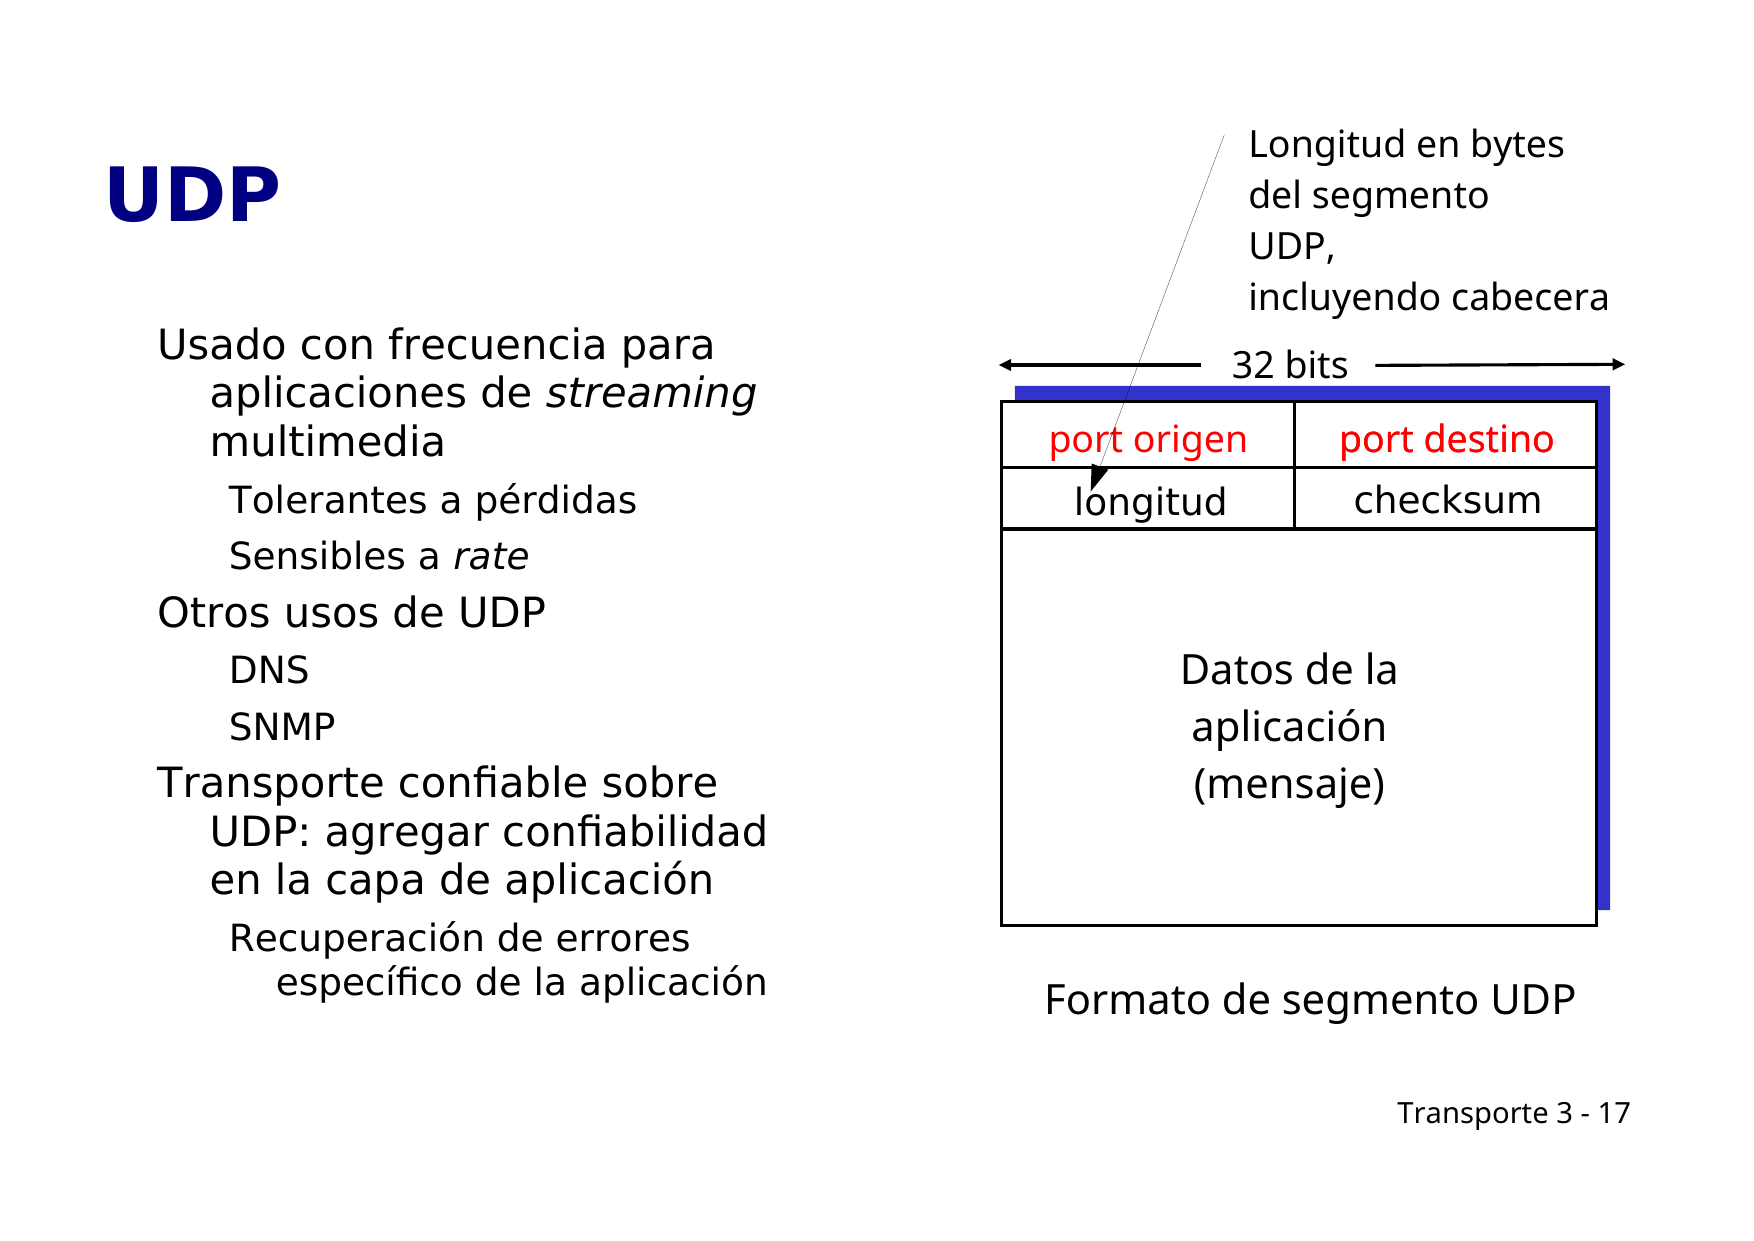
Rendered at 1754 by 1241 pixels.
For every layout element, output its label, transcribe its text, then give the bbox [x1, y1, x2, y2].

text_box checksum [1338, 471, 1555, 530]
text_box [1296, 469, 1338, 527]
list Usado con frecuencia para aplicaciones de streaming multimedia Tolerantes a pérdidas Sensibles a rate Otros usos de UDP DNS SNMP Transporte confiable sobre UDP: agregar confiabilidad en la capa de aplicación Recuperación de errores específico de la aplicación [154, 320, 833, 1082]
text_box [1107, 469, 1293, 527]
text_box port origen [1033, 405, 1122, 466]
text_box longitud [1059, 473, 1240, 532]
title UDP [88, 87, 1654, 305]
text_box [1001, 469, 1091, 527]
text_box 32 bits [1217, 331, 1364, 398]
text_box port destino [1324, 405, 1571, 472]
text_box Formato de segmento UDP [1029, 962, 1603, 1035]
text_box [1001, 385, 1130, 466]
text_box [1001, 385, 1611, 926]
text_box port origen [1101, 405, 1264, 466]
text_box Longitud en bytes del segmento UDP, incluyendo cabecera [1233, 109, 1626, 330]
text_box Datos de la aplicación (mensaje) [1164, 632, 1414, 819]
